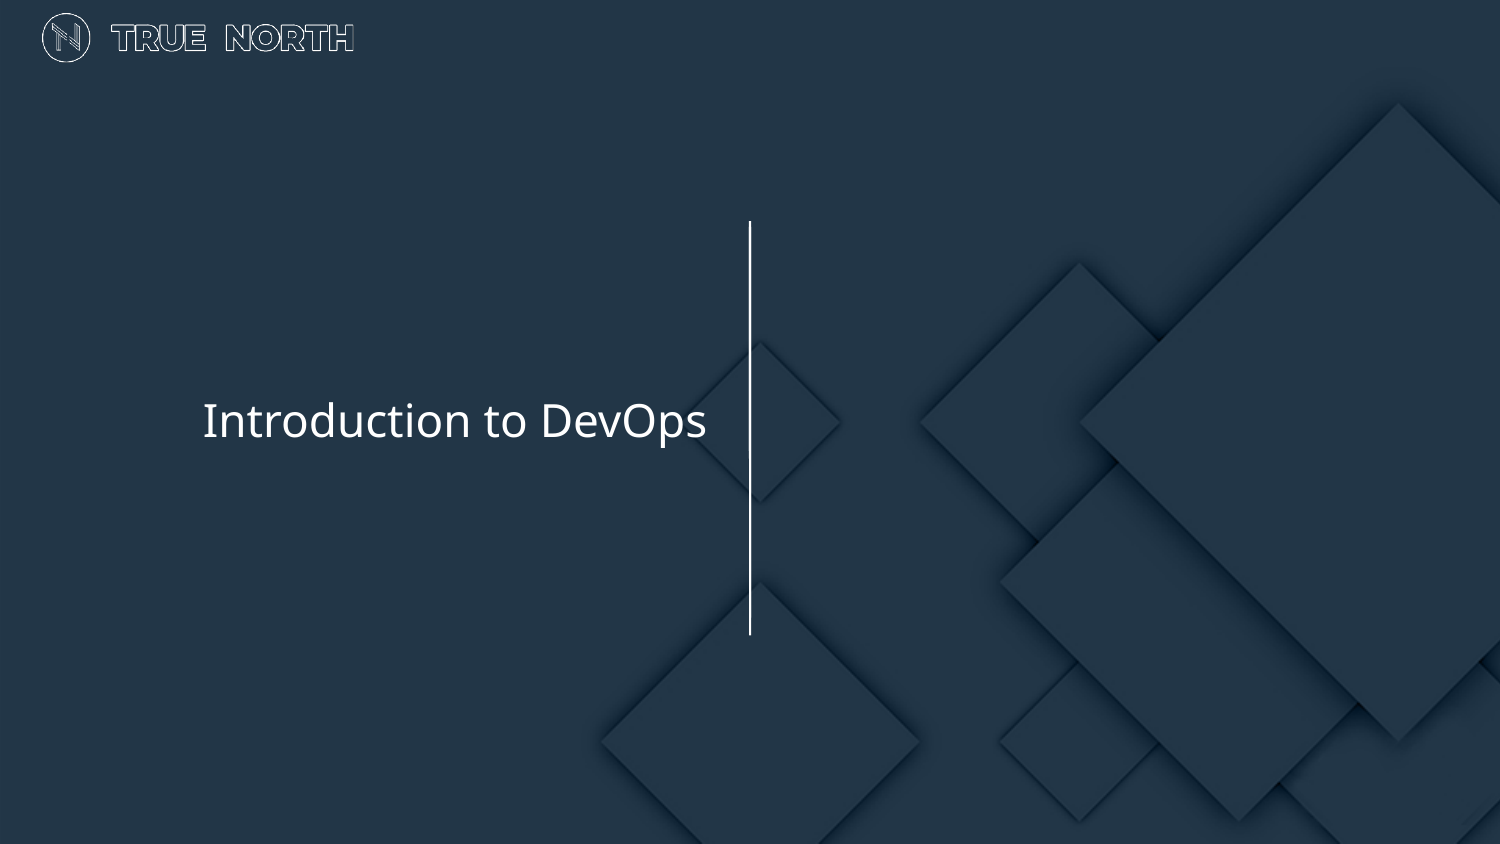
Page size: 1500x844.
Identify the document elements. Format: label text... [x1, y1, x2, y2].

picture [0, 0, 1500, 844]
title Introduction to DevOps [41, 398, 708, 447]
